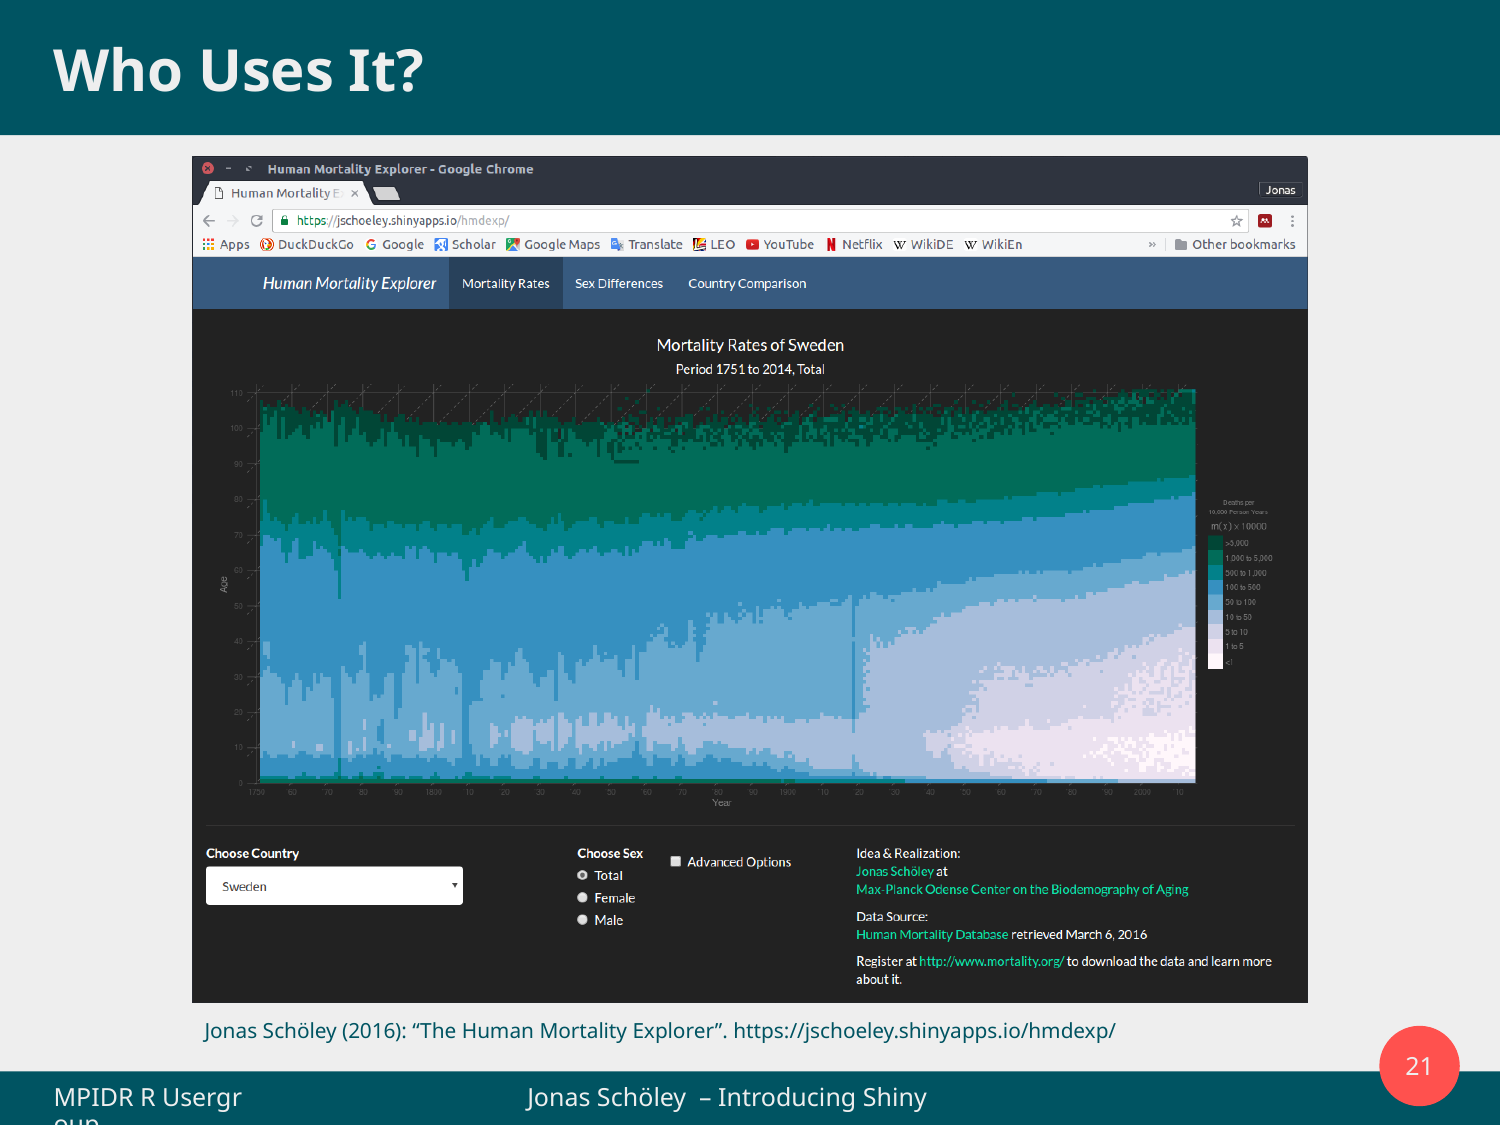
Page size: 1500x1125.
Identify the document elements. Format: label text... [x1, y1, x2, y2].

title Who Uses It? [53, 0, 1447, 141]
text_box Jonas Schöley (2016): “The Human Mortality Explorer”. https://jschoeley.shinyapps.io/hmdexp/ [189, 1009, 1439, 1125]
picture [192, 156, 1308, 1003]
